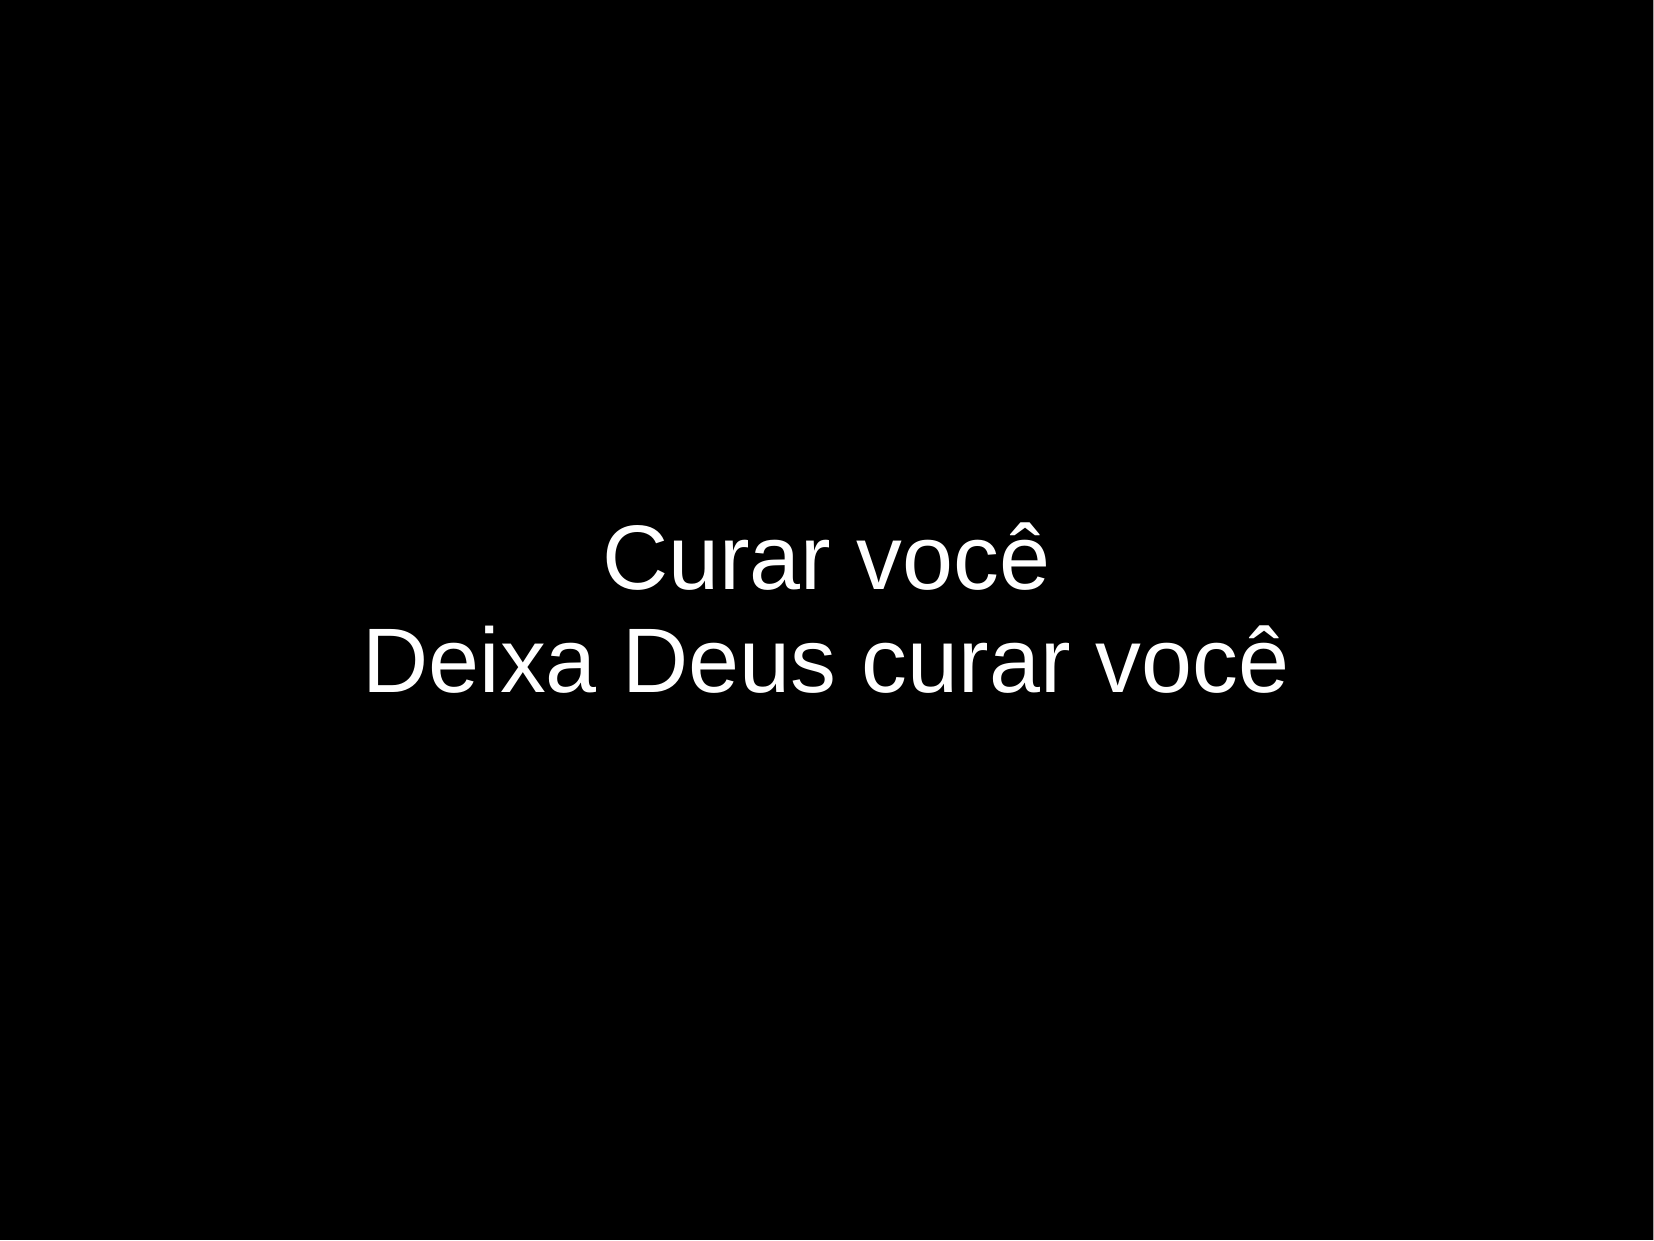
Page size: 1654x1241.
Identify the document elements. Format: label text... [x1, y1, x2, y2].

subtitle Curar você Deixa Deus curar você [82, 49, 1571, 1170]
